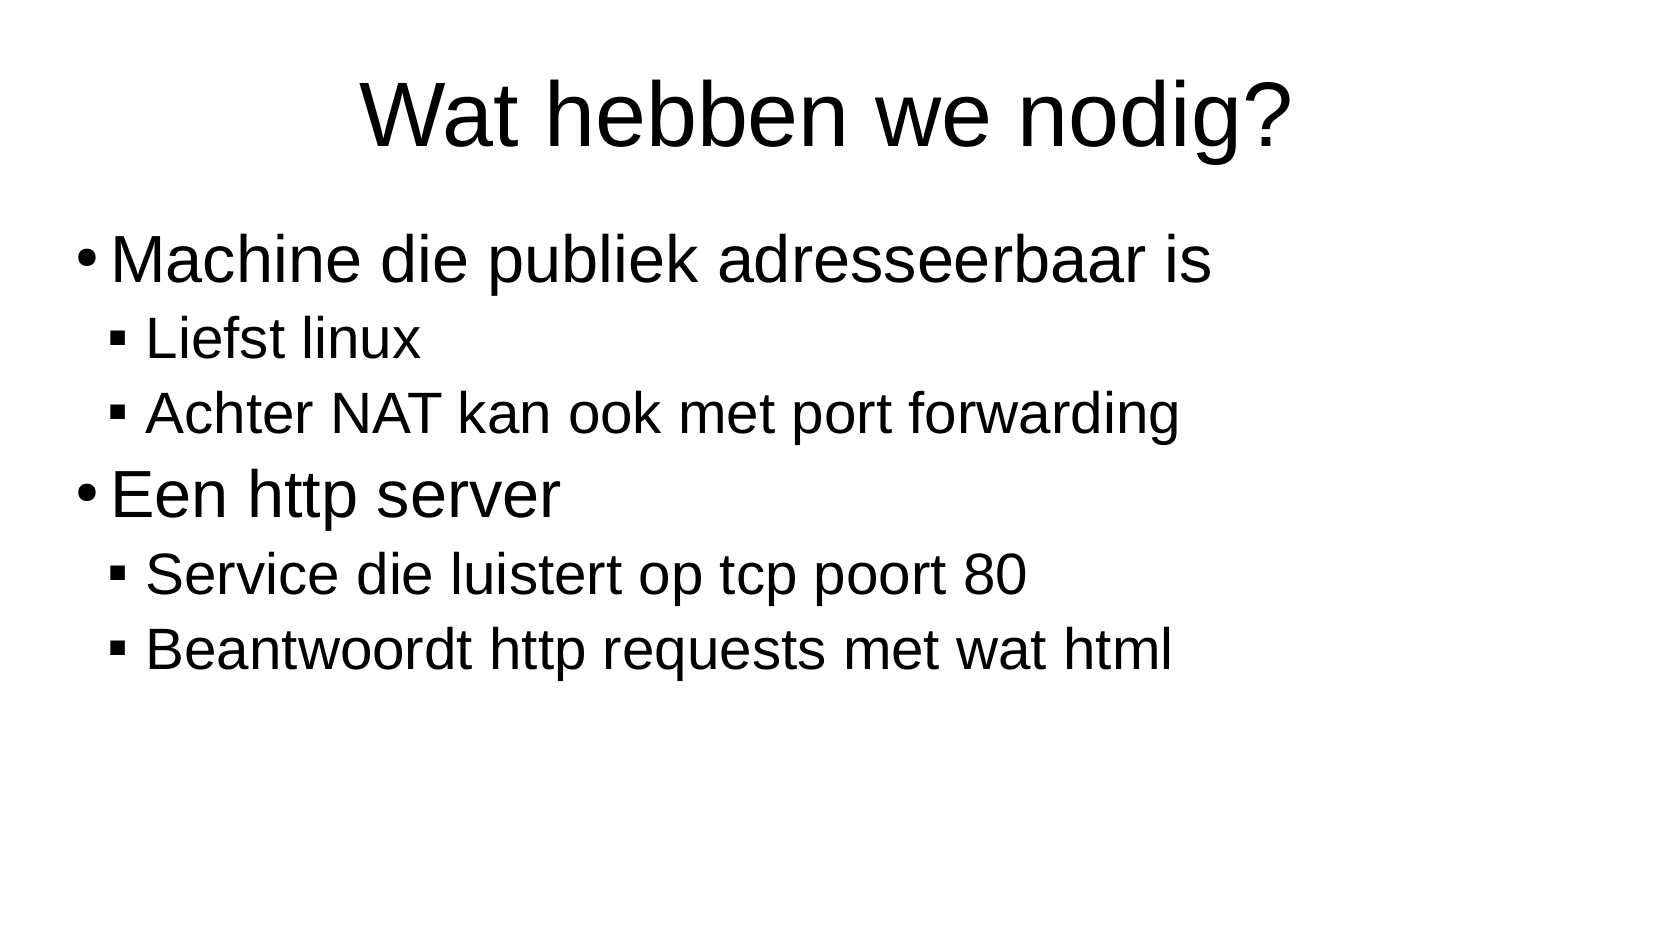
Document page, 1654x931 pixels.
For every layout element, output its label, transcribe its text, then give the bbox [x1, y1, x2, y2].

title Wat hebben we nodig? [82, 37, 1571, 193]
subtitle Machine die publiek adresseerbaar is Liefst linux Achter NAT kan ook met port forwarding Een http server Service die luistert op tcp poort 80 Beantwoordt http requests met wat html [75, 210, 1564, 751]
